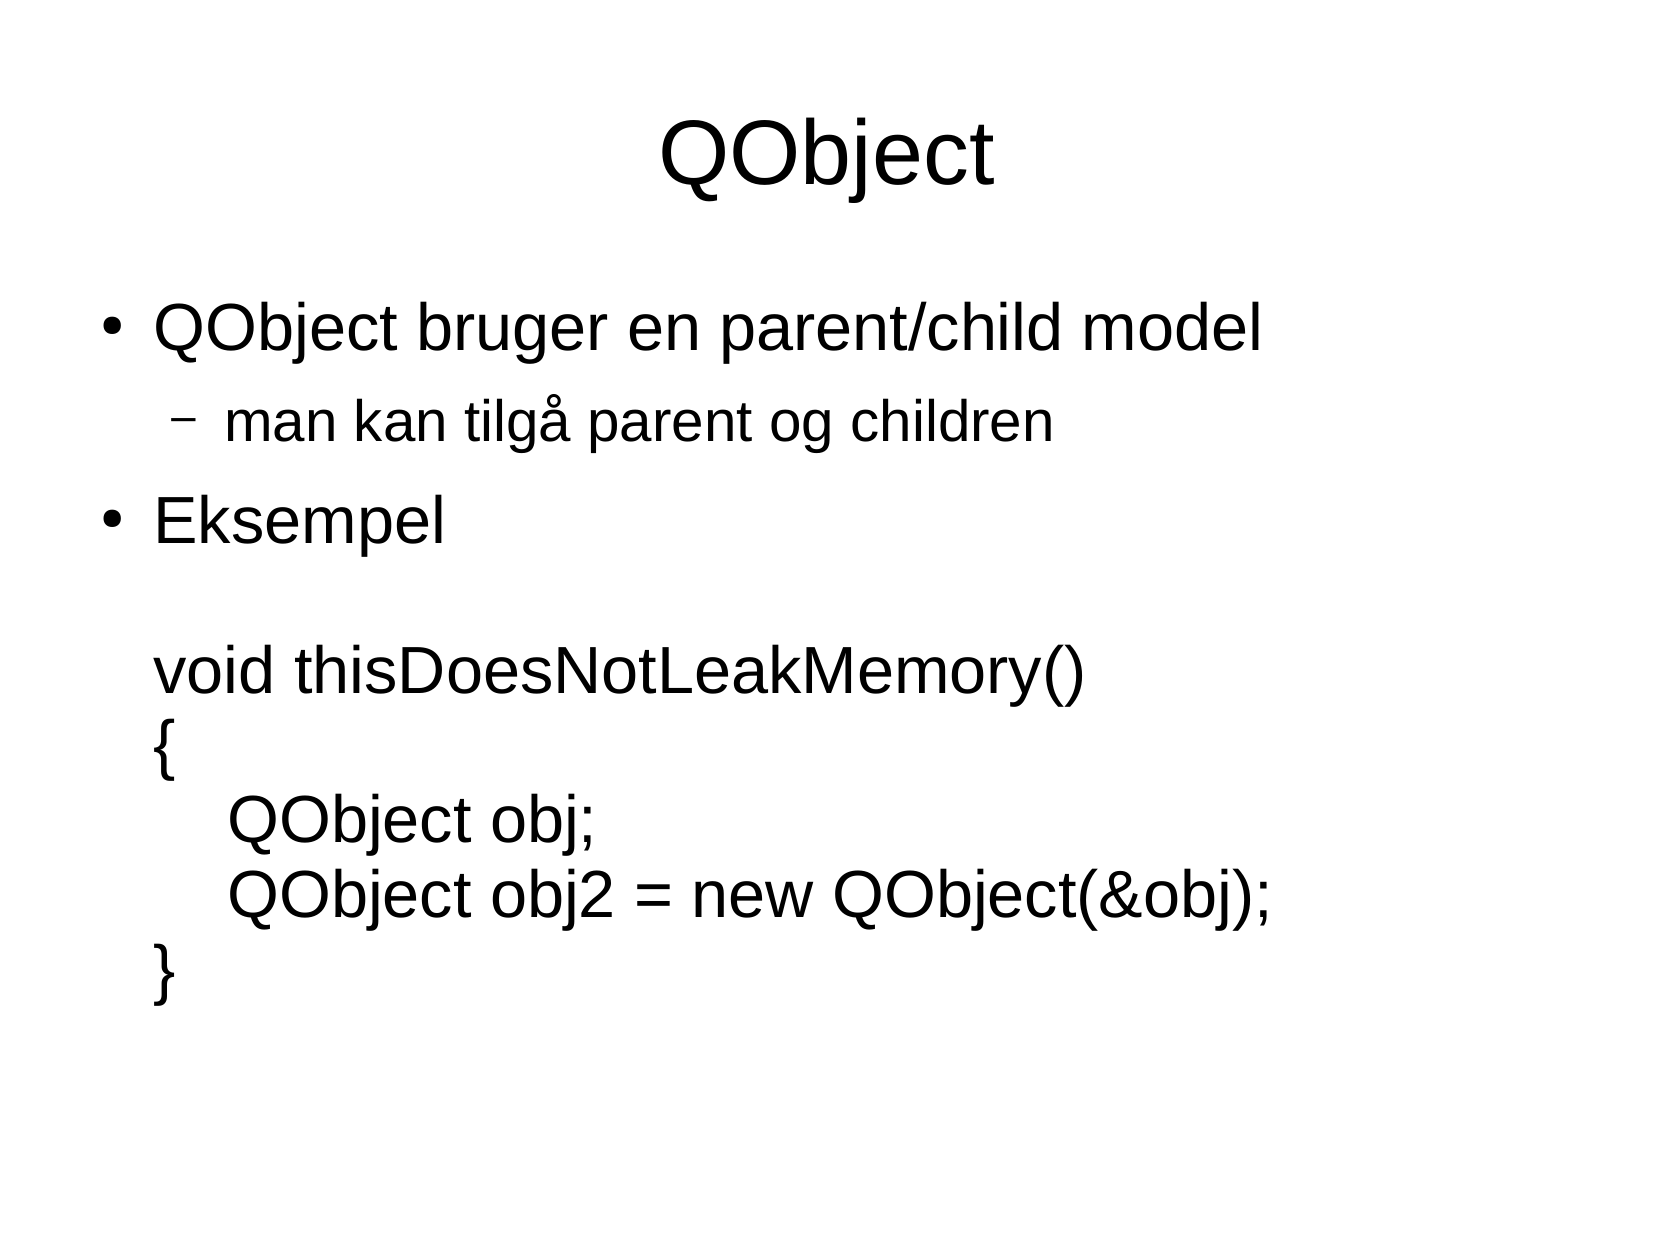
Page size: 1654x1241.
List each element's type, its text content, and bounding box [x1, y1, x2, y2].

list QObject bruger en parent/child model man kan tilgå parent og children Eksempel void thisDoesNotLeakMemory() { QObject obj; QObject obj2 = new QObject(&obj); } [82, 290, 1571, 1010]
title QObject [82, 49, 1571, 257]
